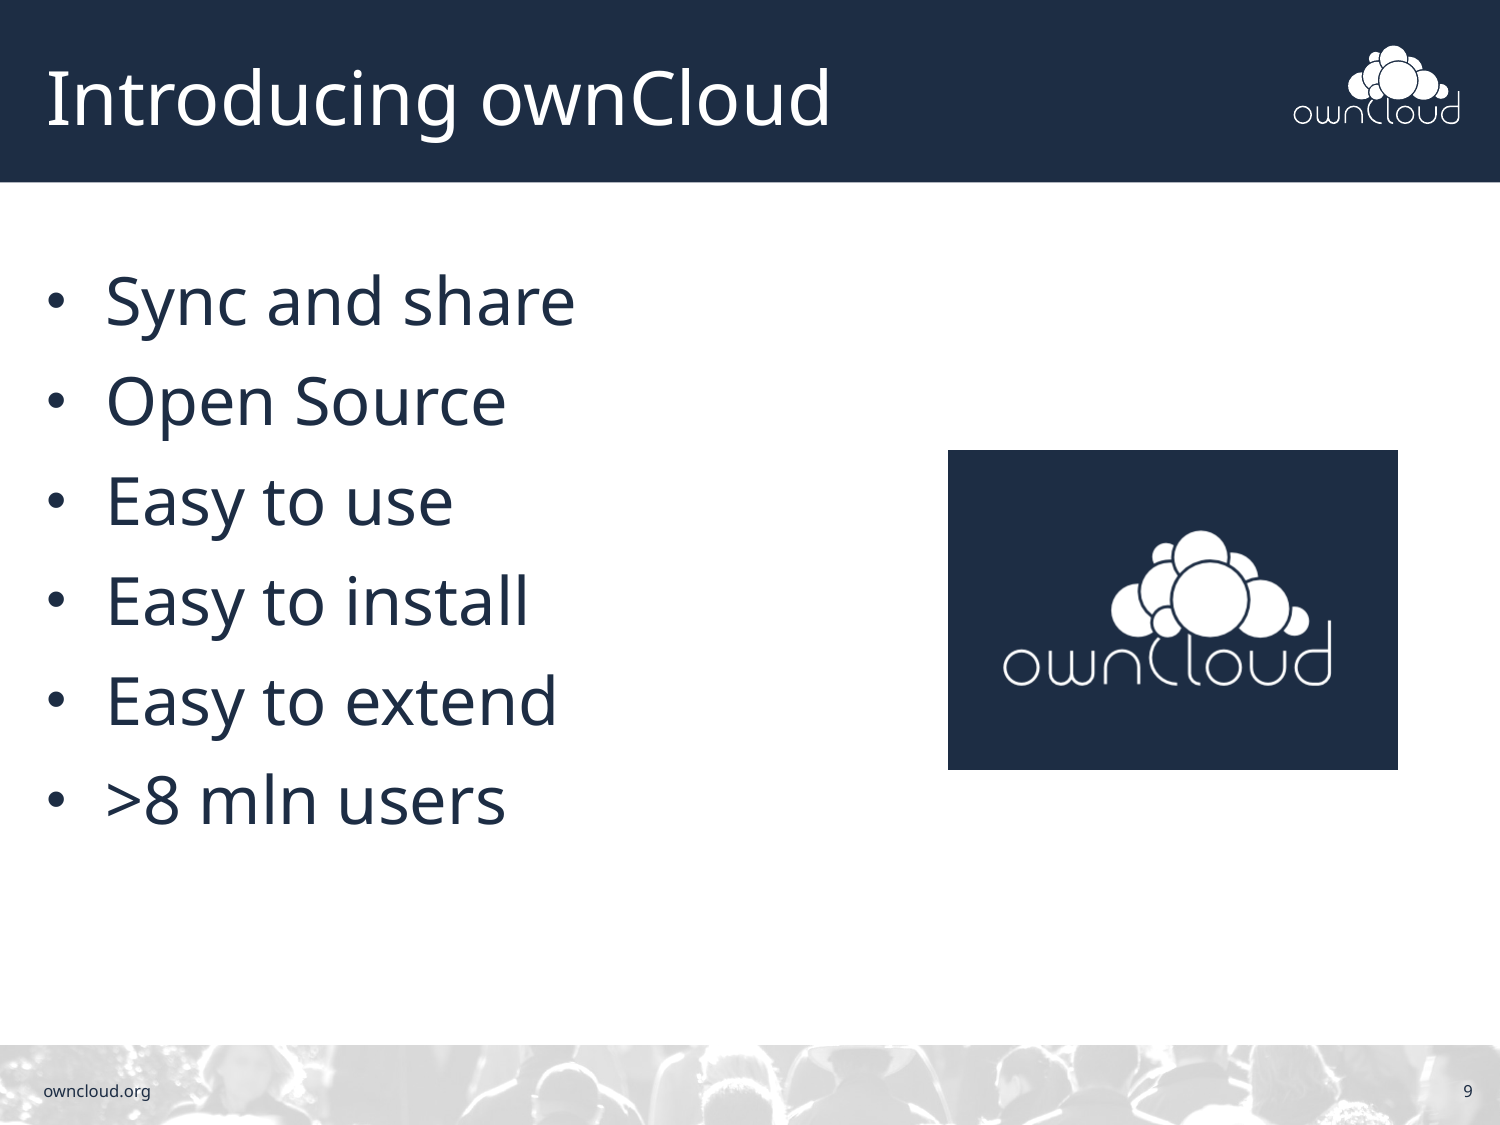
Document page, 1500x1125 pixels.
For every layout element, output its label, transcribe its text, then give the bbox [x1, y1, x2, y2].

list Sync and share Open Source Easy to use Easy to install Easy to extend >8 mln users [46, 254, 1465, 1026]
picture [948, 450, 1398, 770]
title Introducing ownCloud [46, 5, 1258, 187]
picture [0, 1045, 1500, 1125]
